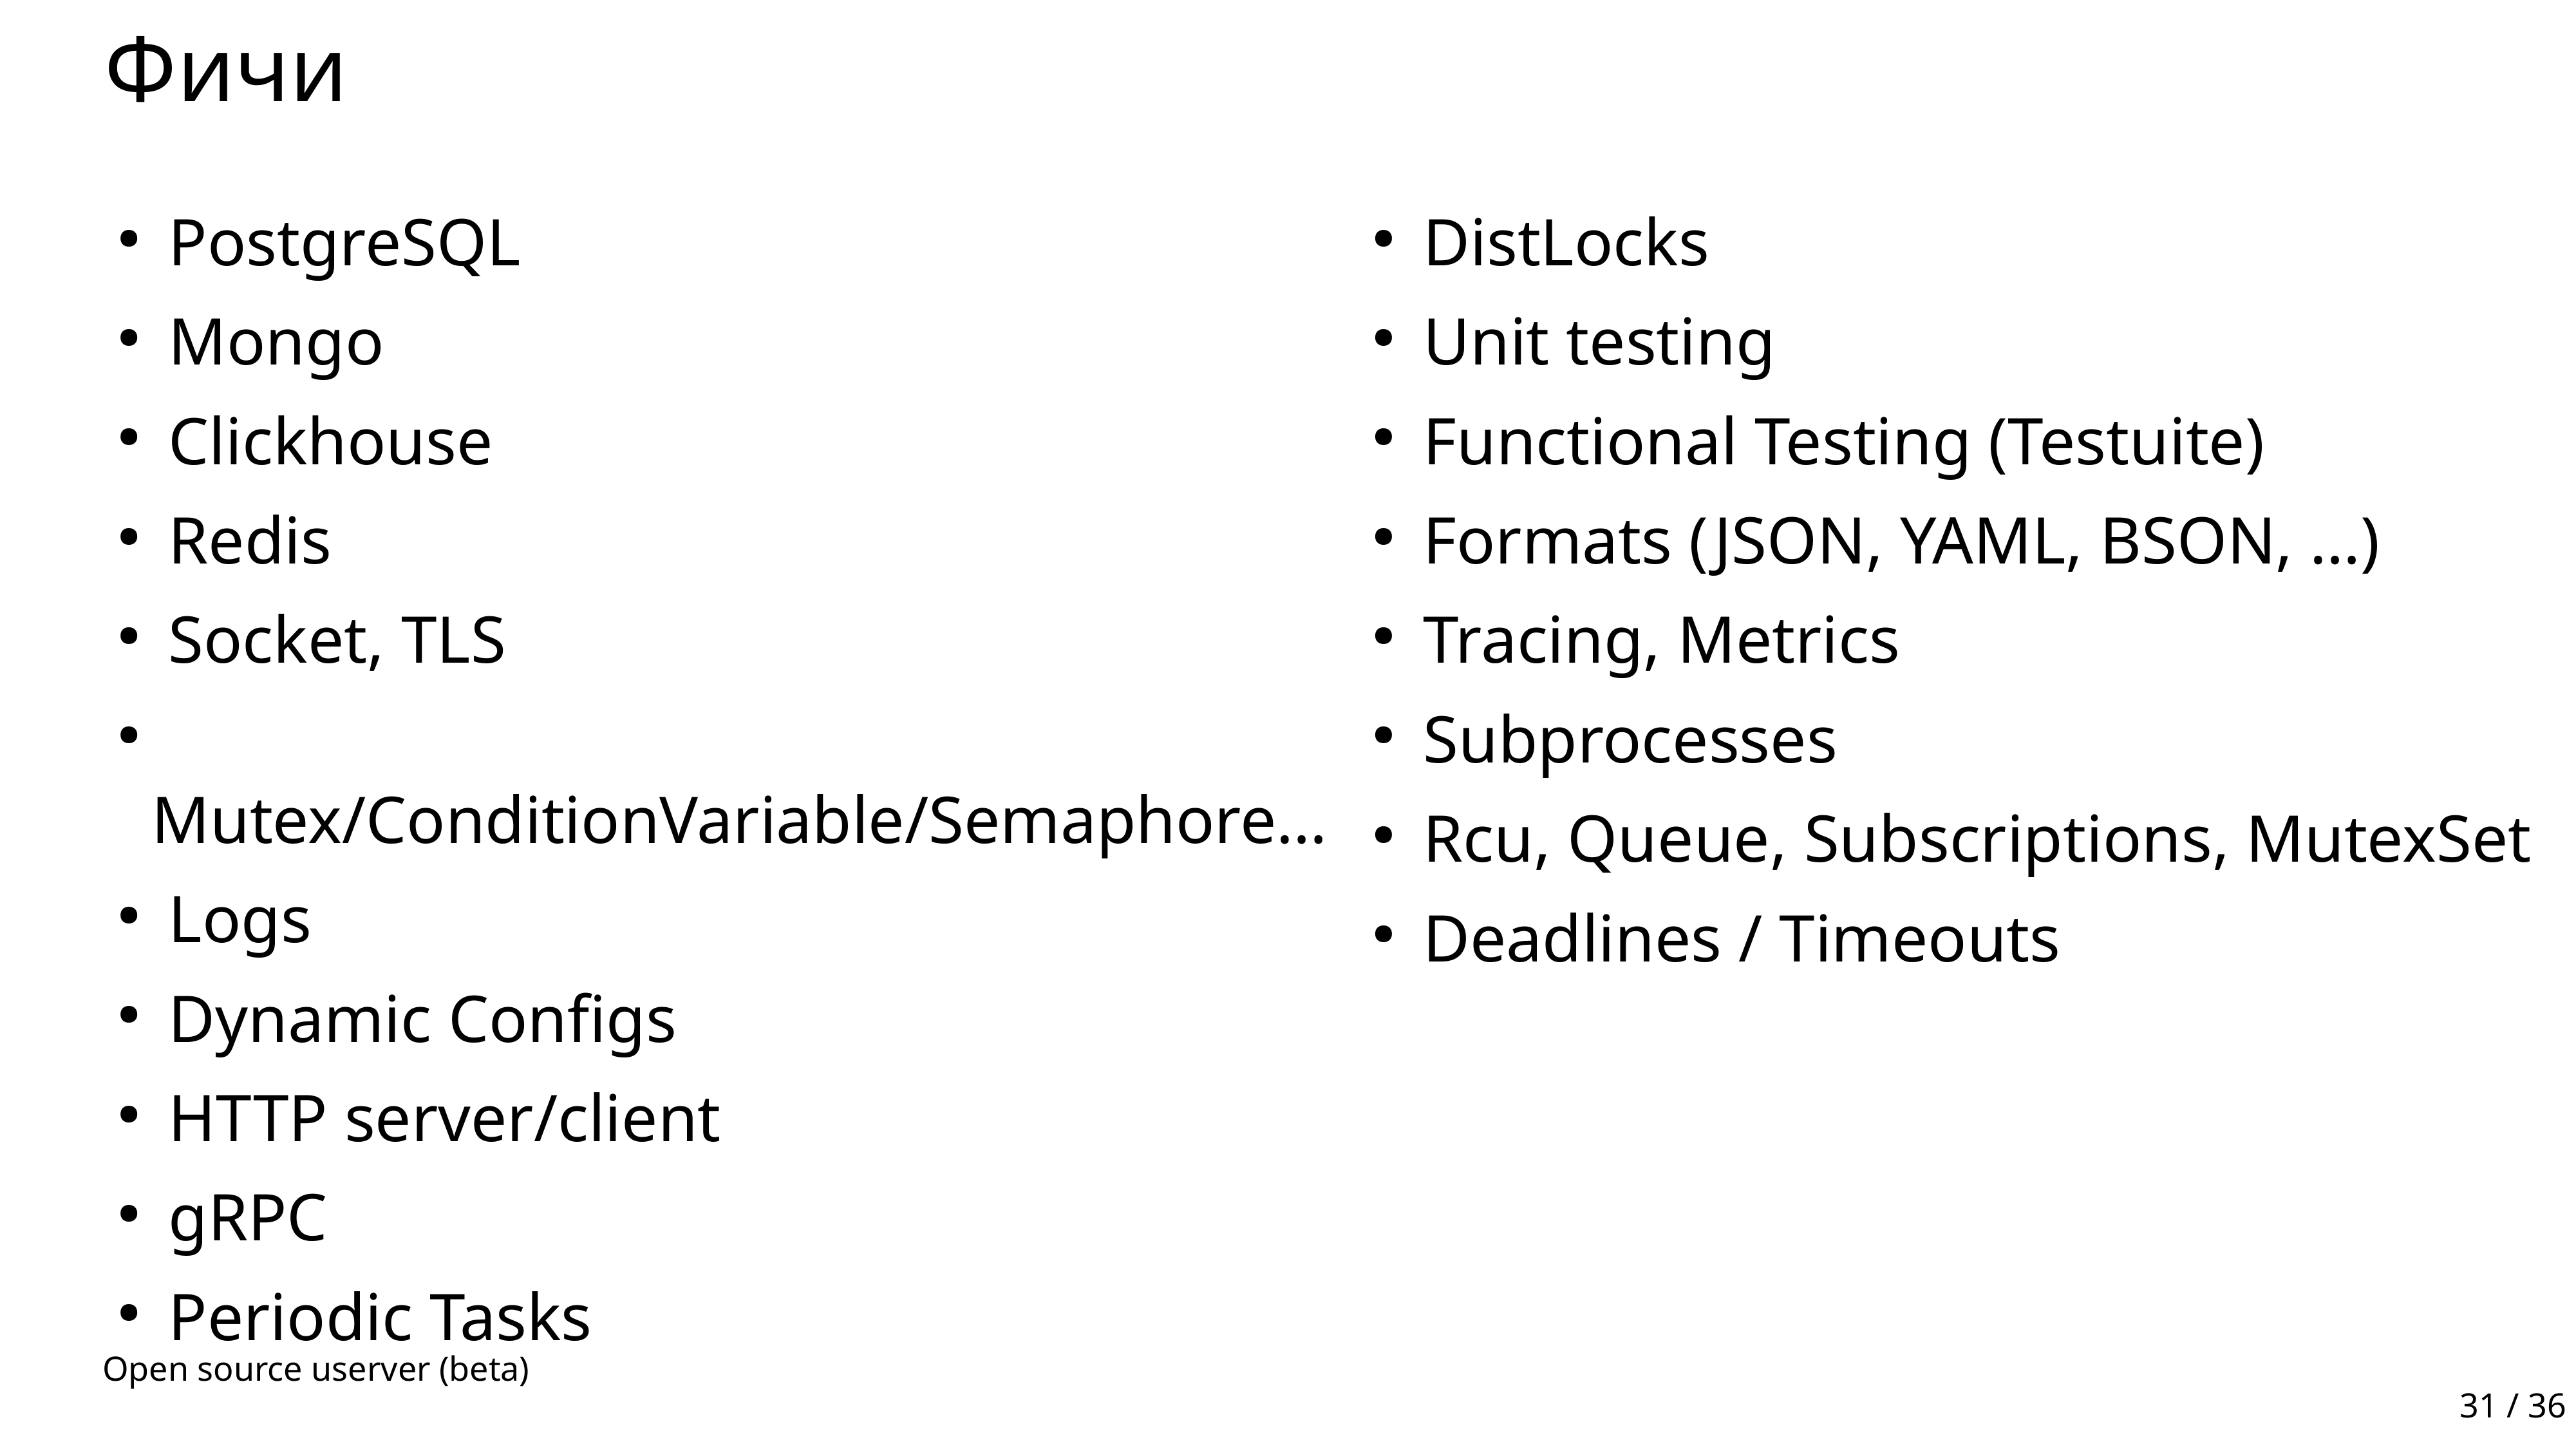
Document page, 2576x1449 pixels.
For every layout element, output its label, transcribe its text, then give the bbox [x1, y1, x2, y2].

list PostgreSQL Mongo Clickhouse Redis Socket, TLS Mutex/ConditionVariable/Semaphore… Logs Dynamic Configs HTTP server/client gRPC Periodic Tasks [97, 193, 1343, 1361]
list Open source userver (beta) [93, 1338, 1190, 1393]
title Фичи [95, 19, 2576, 155]
list <number> / 36 [1479, 1376, 2576, 1431]
list DistLocks Unit testing Functional Testing (Testuite) Formats (JSON, YAML, BSON, …) Tracing, Metrics Subprocesses Rcu, Queue, Subscriptions, MutexSet Deadlines / Timeouts [1351, 193, 2576, 1361]
